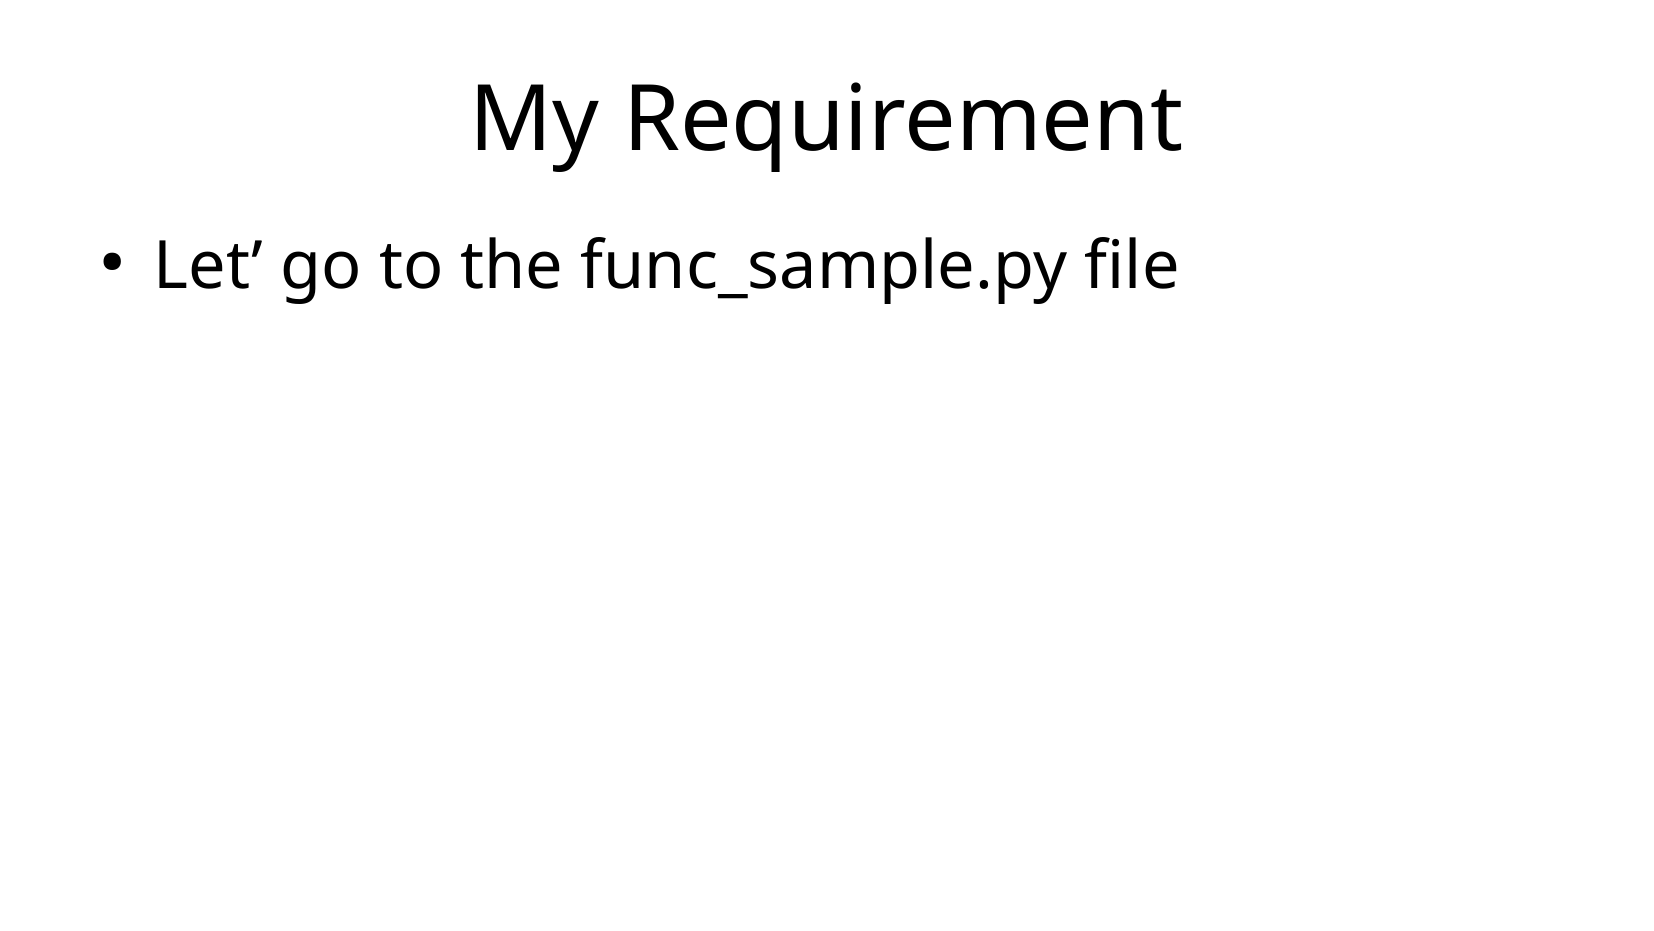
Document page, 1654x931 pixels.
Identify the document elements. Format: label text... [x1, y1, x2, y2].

title My Requirement [82, 37, 1571, 193]
list Let’ go to the func_sample.py file [82, 217, 1571, 758]
